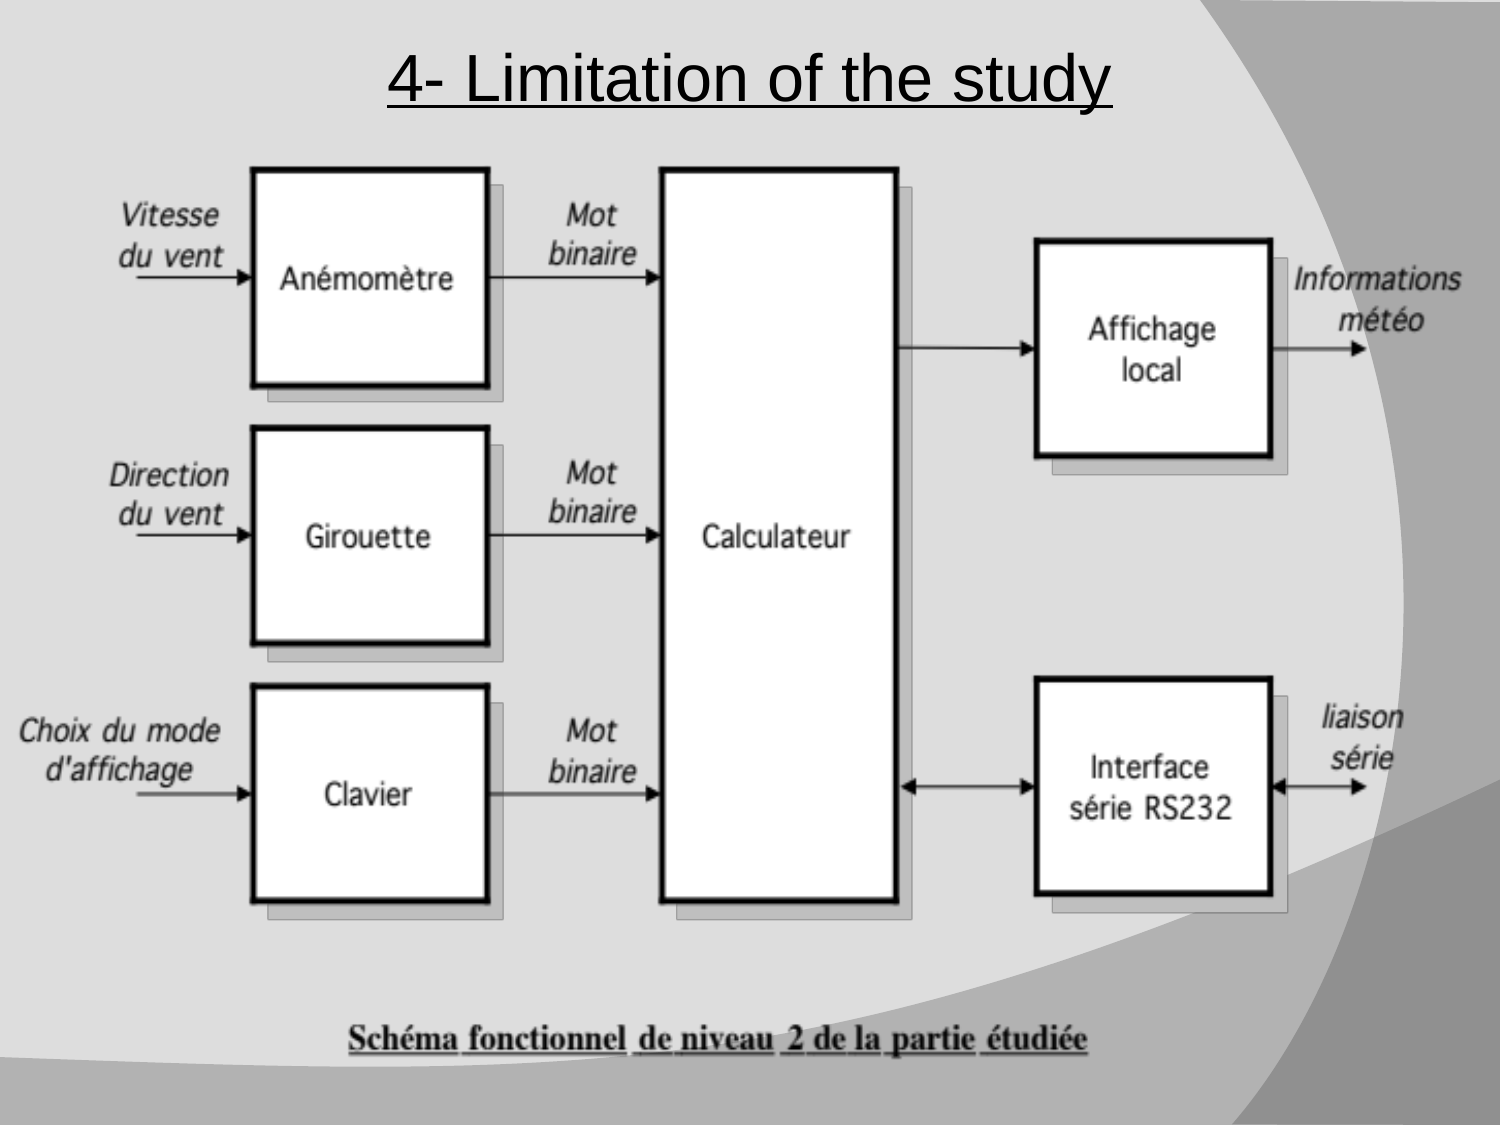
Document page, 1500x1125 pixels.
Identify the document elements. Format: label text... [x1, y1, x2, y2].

picture [0, 165, 1500, 1075]
text_box 4- Limitation of the study [0, 0, 1500, 154]
